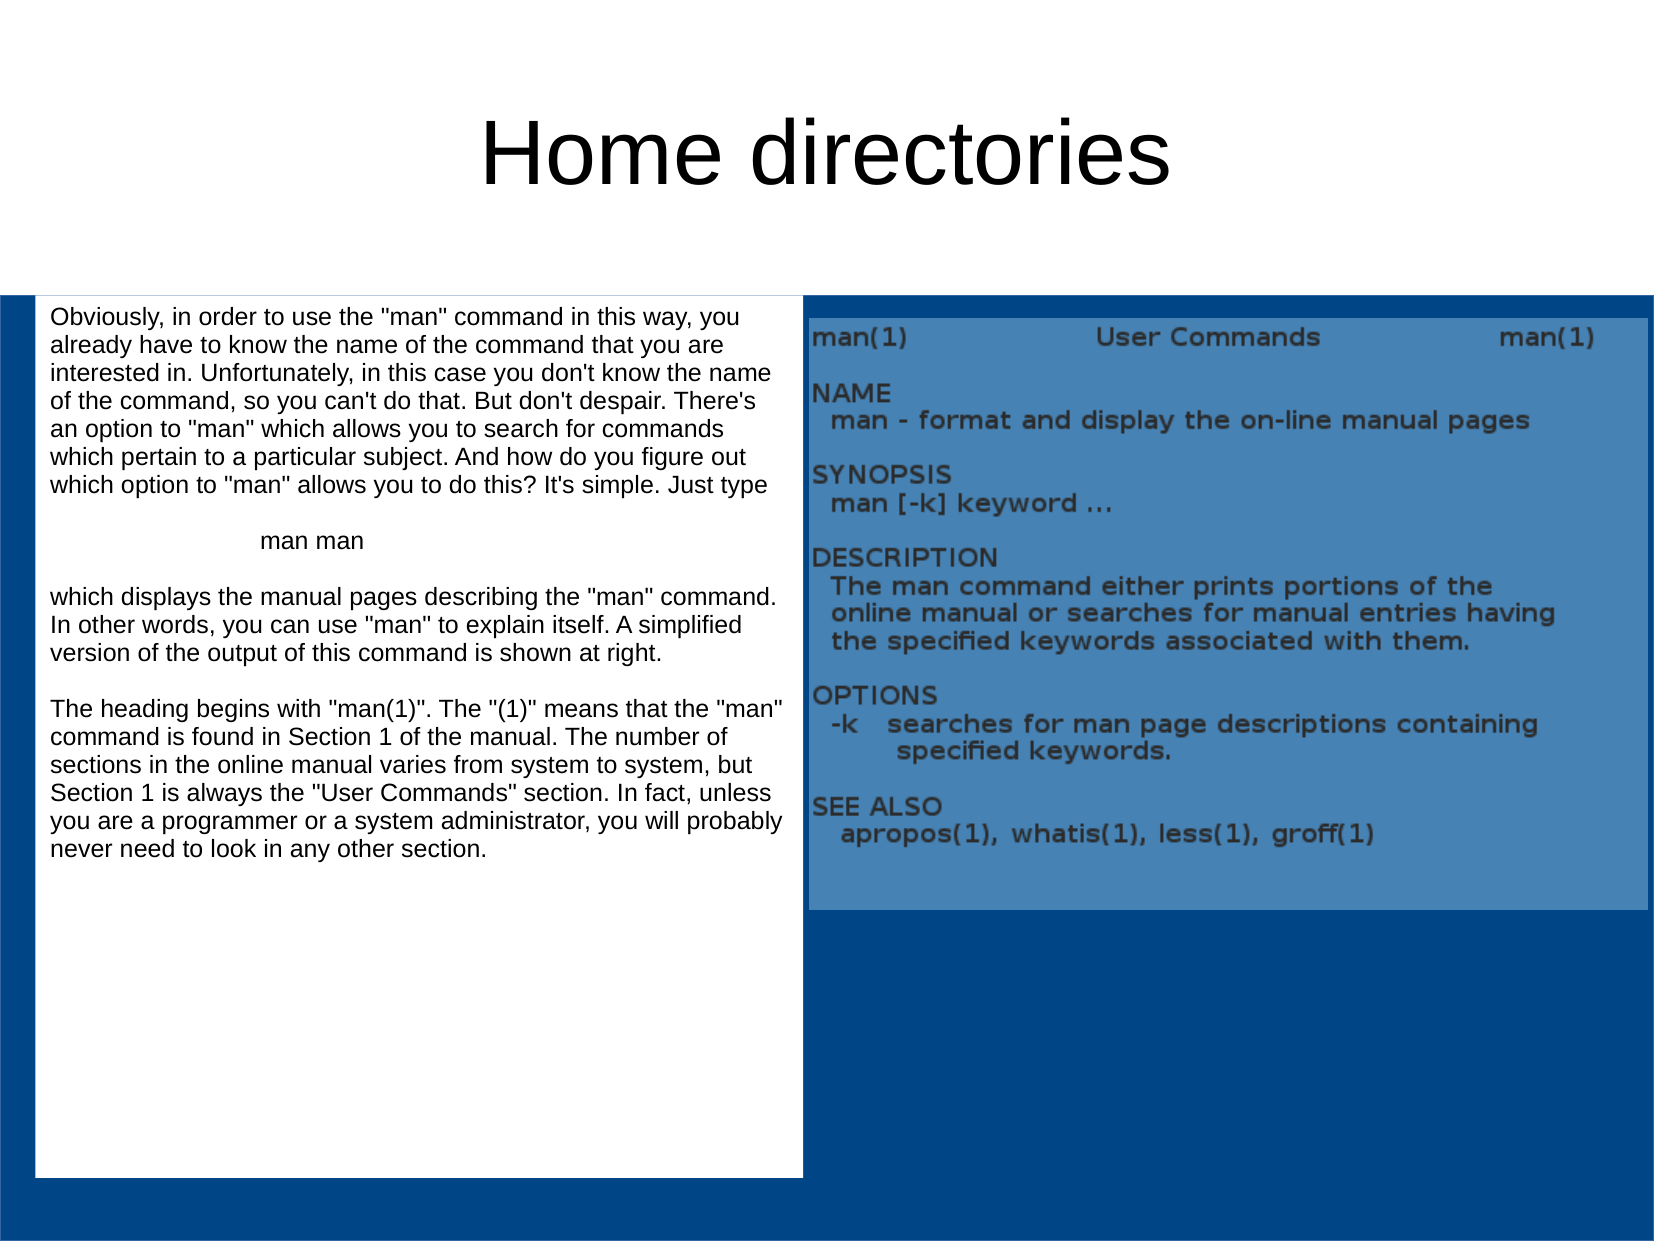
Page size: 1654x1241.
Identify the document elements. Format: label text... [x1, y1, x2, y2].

picture [809, 318, 1648, 910]
text_box [0, 295, 1654, 1241]
title Home directories [82, 49, 1571, 257]
text_box Obviously, in order to use the "man" command in this way, you already have to know the name of the command that you are interested in. Unfortunately, in this case you don't know the name of the command, so you can't do that. But don't despair. There's an option to "man" which allows you to search for commands which pertain to a particular subject. And how do you figure out which option to "man" allows you to do this? It's simple. Just type man man which displays the manual pages describing the "man" command. In other words, you can use "man" to explain itself. A simplified version of the output of this command is shown at right. The heading begins with "man(1)". The "(1)" means that the "man" command is found in Section 1 of the manual. The number of sections in the online manual varies from system to system, but Section 1 is always the "User Commands" section. In fact, unless you are a programmer or a system administrator, you will probably never need to look in any other section. [35, 295, 804, 1178]
